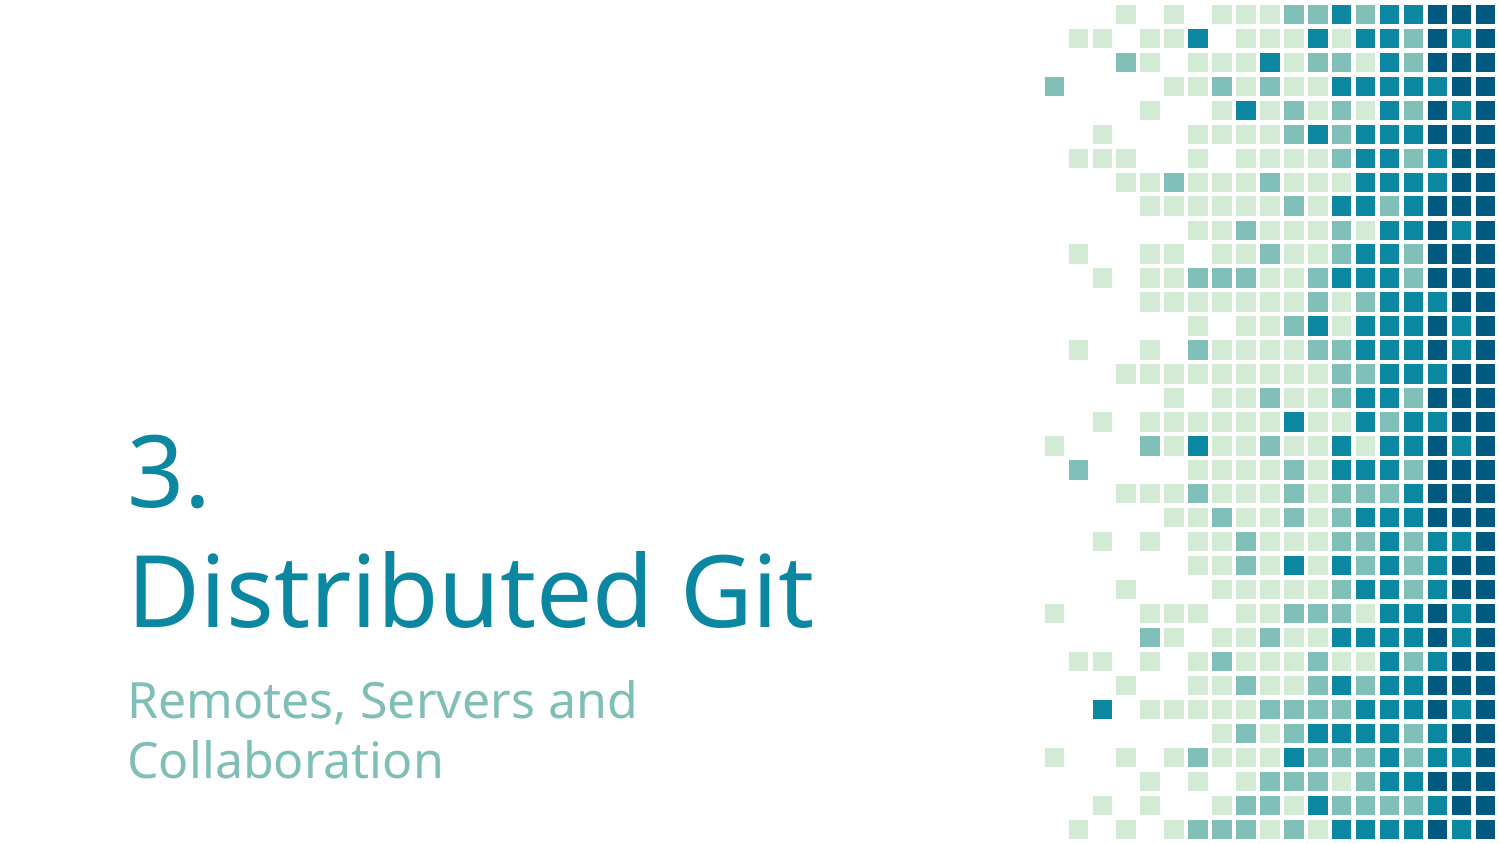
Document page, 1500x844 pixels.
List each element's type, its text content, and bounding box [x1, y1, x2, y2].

subtitle Remotes, Servers and Collaboration [112, 653, 977, 783]
title 3. Distributed Git [112, 472, 977, 653]
